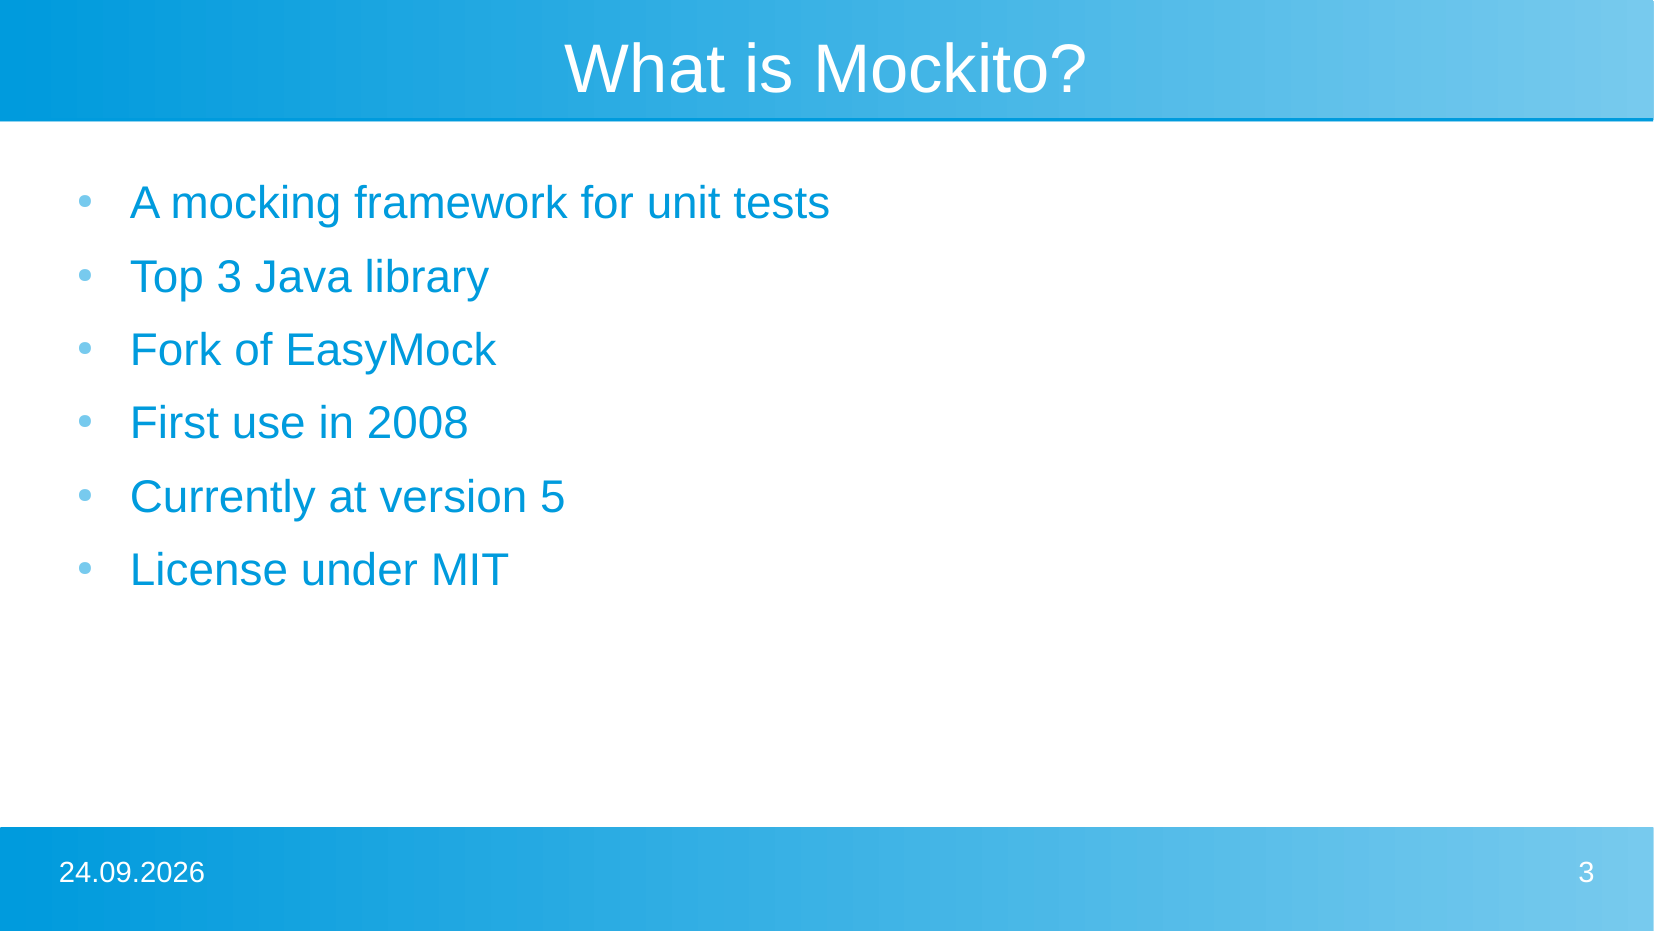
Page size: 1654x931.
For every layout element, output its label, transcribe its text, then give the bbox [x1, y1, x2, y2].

list A mocking framework for unit tests Top 3 Java library Fork of EasyMock First use in 2008 Currently at version 5 License under MIT [59, 177, 1595, 768]
title What is Mockito? [59, 29, 1595, 108]
